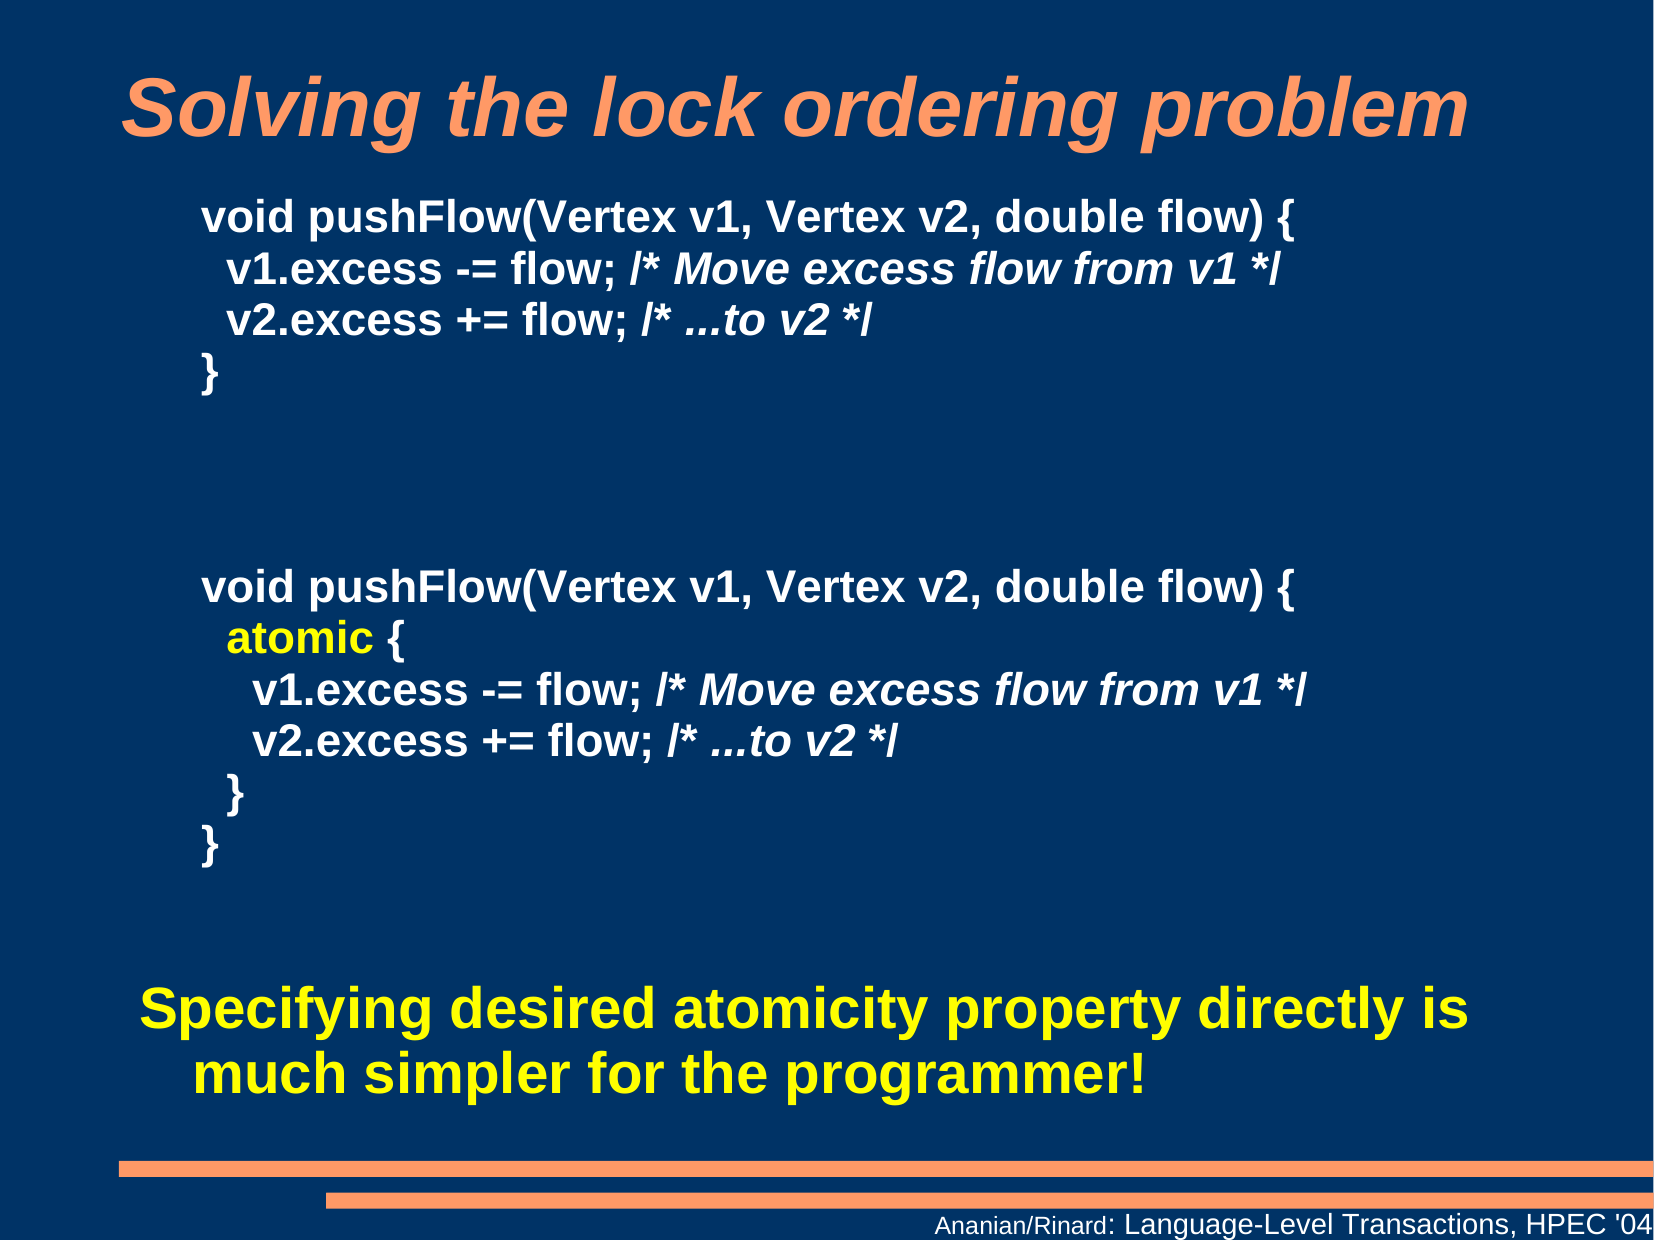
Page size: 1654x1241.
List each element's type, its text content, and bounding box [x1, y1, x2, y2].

list Specifying desired atomicity property directly is much simpler for the programmer! [121, 975, 1561, 1133]
text_box void pushFlow(Vertex v1, Vertex v2, double flow) { atomic { v1.excess -= flow; /* Move excess flow from v1 */ v2.excess += flow; /* ...to v2 */ } } [201, 561, 1525, 869]
title Solving the lock ordering problem [121, 46, 1534, 170]
text_box void pushFlow(Vertex v1, Vertex v2, double flow) { v1.excess -= flow; /* Move excess flow from v1 */ v2.excess += flow; /* ...to v2 */ } [200, 191, 1525, 397]
